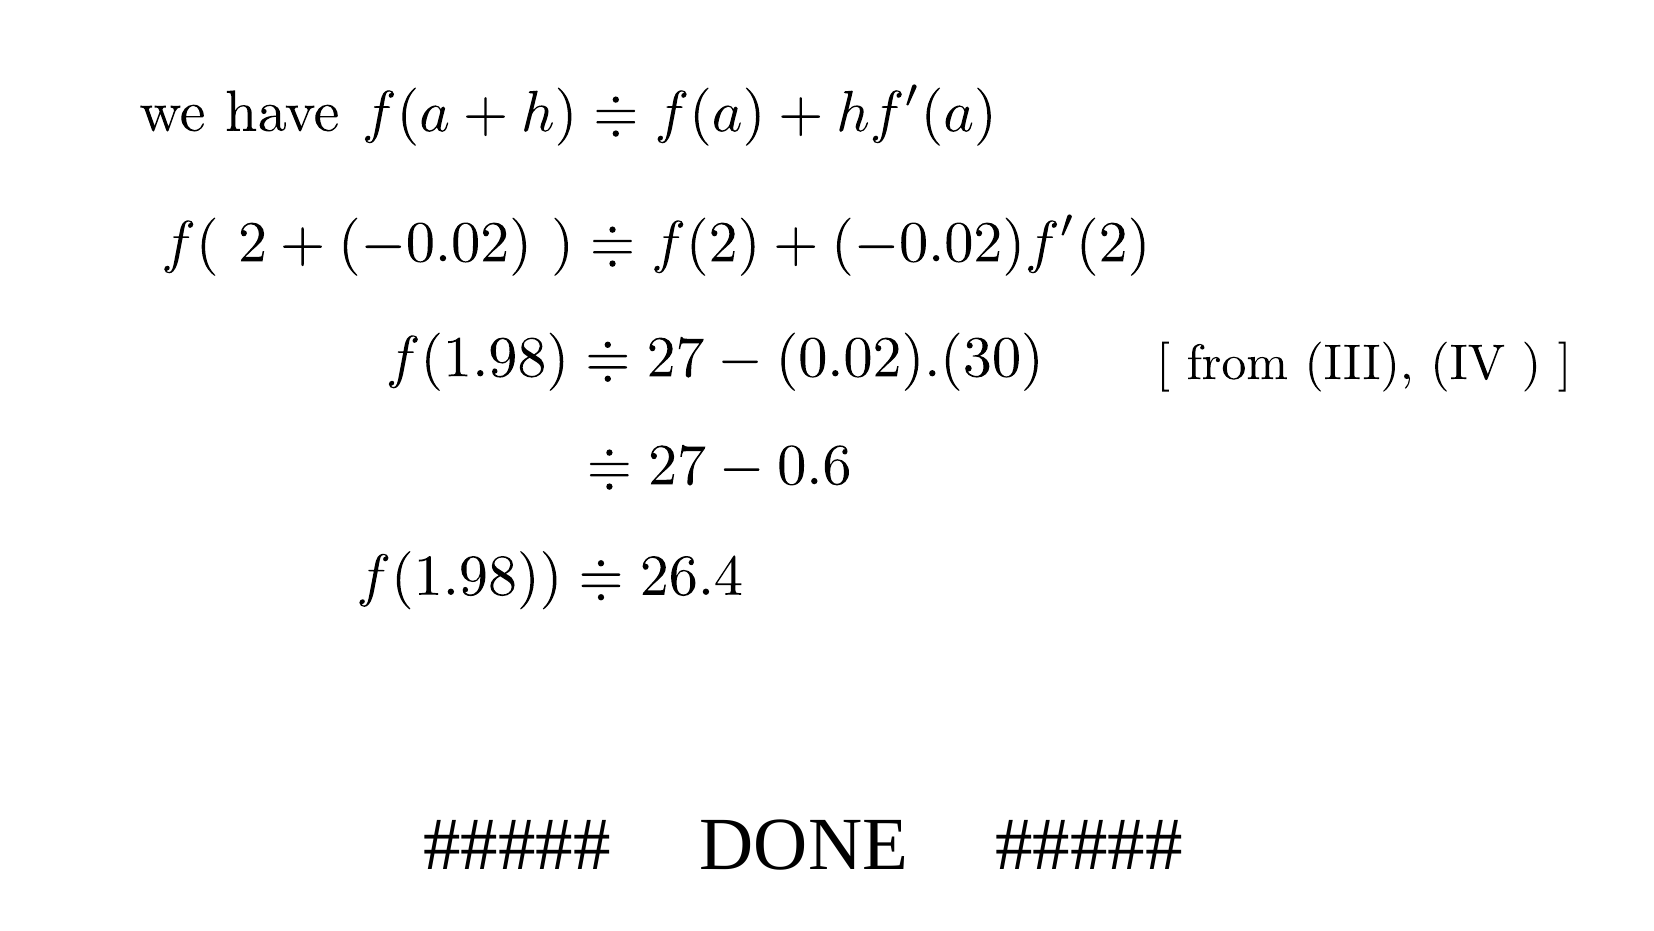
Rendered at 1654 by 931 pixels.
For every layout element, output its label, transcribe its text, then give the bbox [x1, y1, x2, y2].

text_box [140, 90, 338, 132]
text_box [164, 214, 1145, 276]
text_box [359, 551, 742, 610]
text_box [1158, 341, 1566, 392]
text_box [388, 332, 1038, 391]
title ##### DONE ##### [35, 37, 1607, 886]
text_box [589, 444, 849, 490]
text_box [364, 84, 991, 146]
